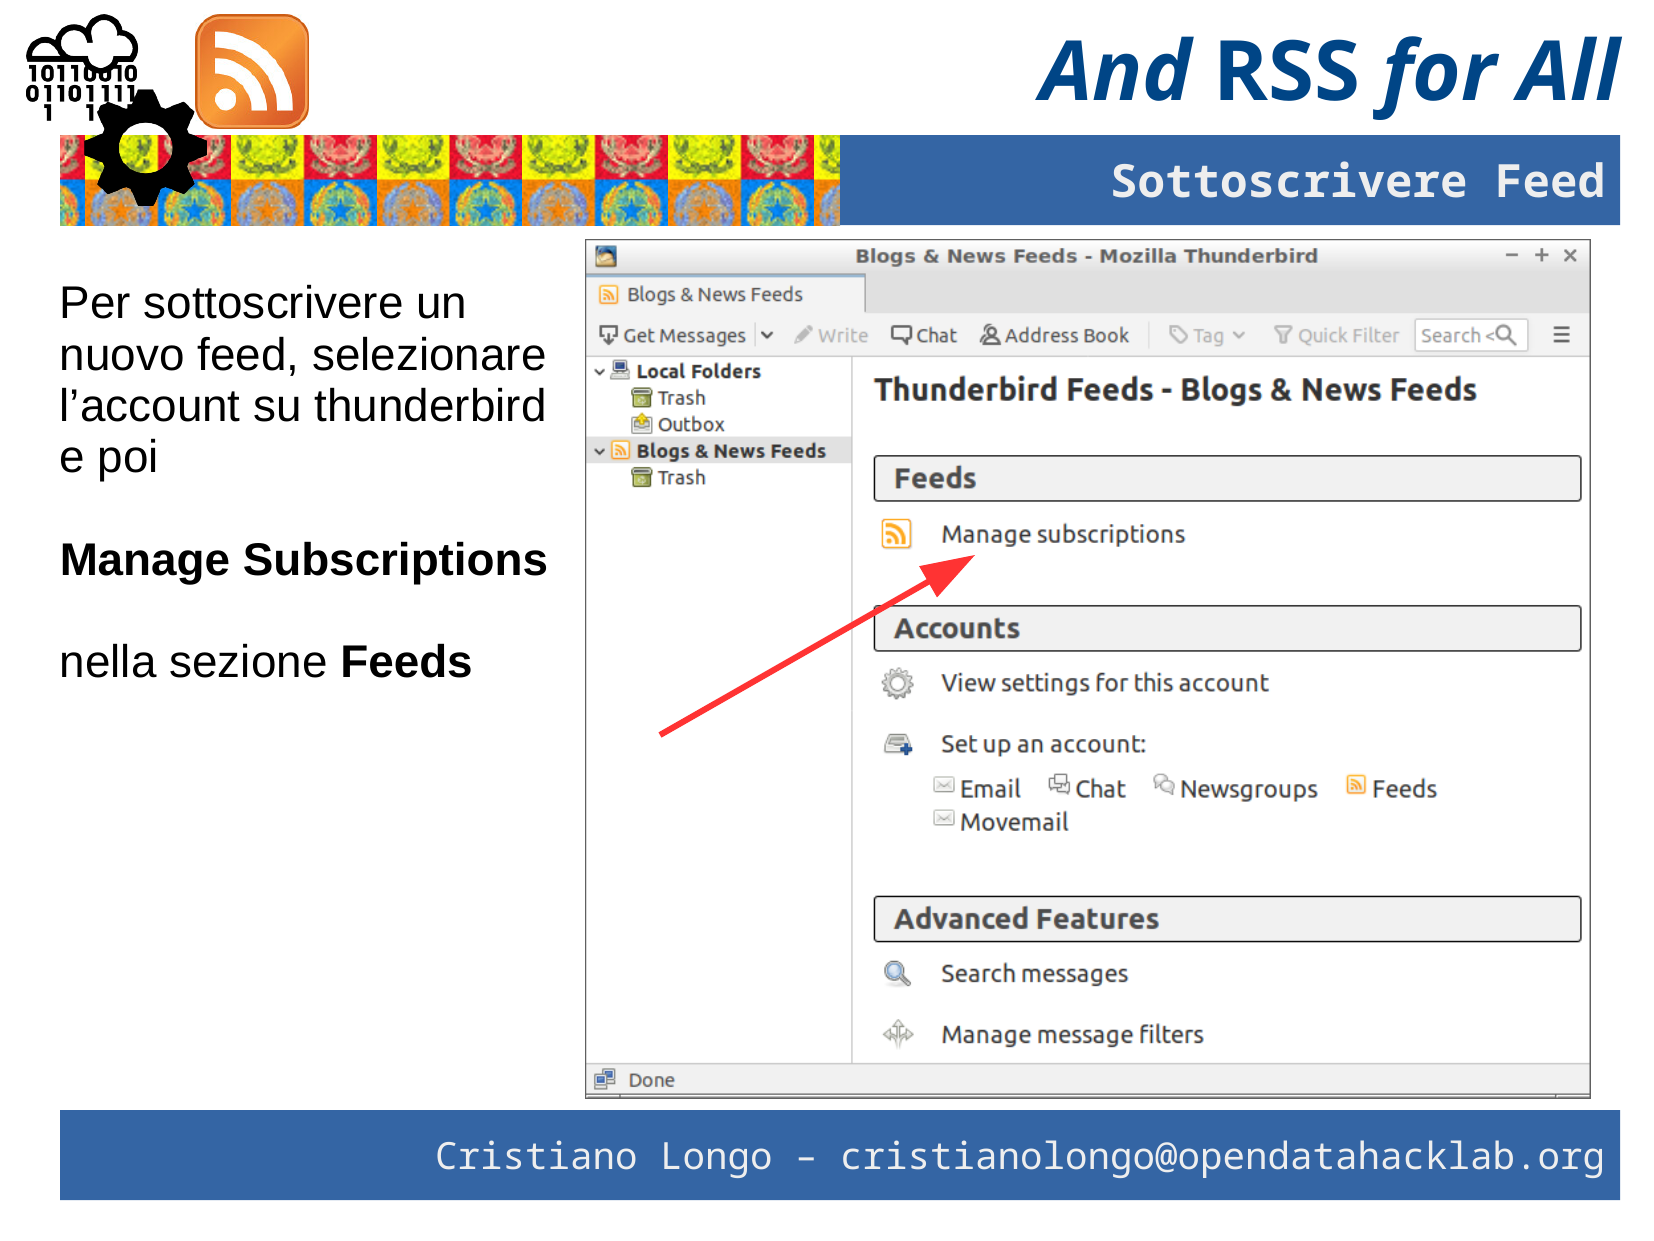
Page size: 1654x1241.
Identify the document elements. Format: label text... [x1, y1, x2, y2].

text_box And RSS for All [870, 4, 1636, 214]
text_box Sottoscrivere Feed [840, 135, 1621, 226]
picture [585, 239, 1591, 1099]
text_box Cristiano Longo – cristianolongo@opendatahacklab.org [60, 1110, 1621, 1201]
text_box Per sottoscrivere un nuovo feed, selezionare l’account su thunderbird e poi Manage Subscriptions nella sezione Feeds [45, 270, 571, 736]
picture [26, 14, 309, 206]
text_box [60, 135, 840, 226]
